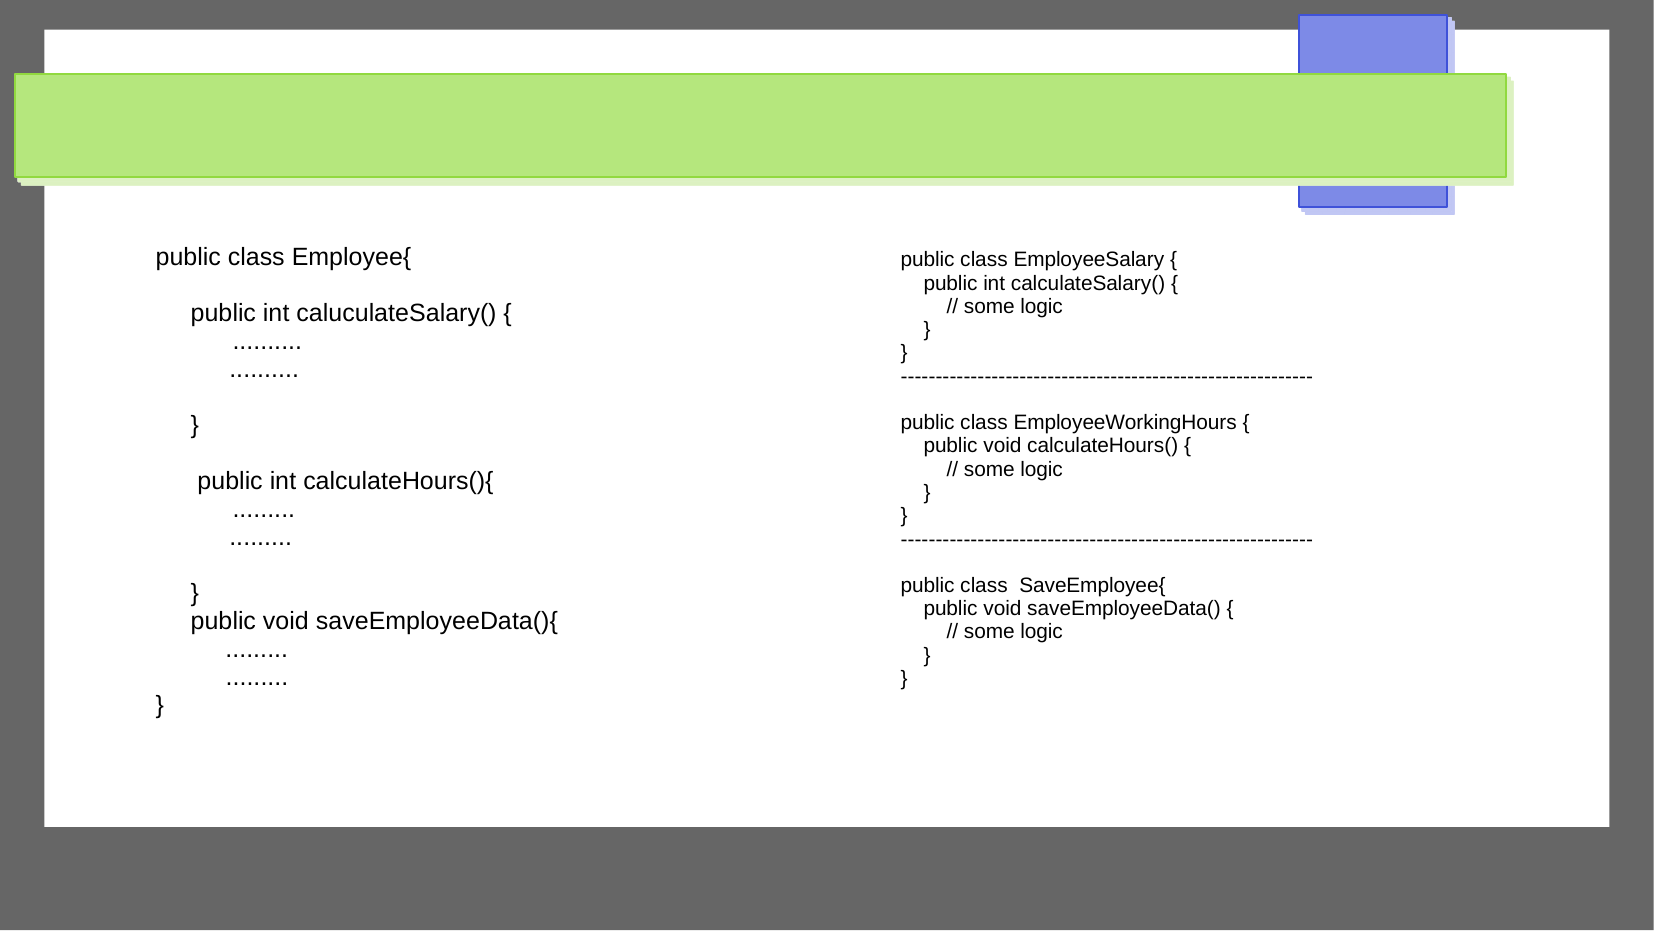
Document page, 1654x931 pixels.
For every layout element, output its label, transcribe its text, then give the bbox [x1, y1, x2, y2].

text_box public class EmployeeSalary { public int calculateSalary() { // some logic } } ----------------------------------------------------------- public class EmployeeWorkingHours { public void calculateHours() { // some logic } } ----------------------------------------------------------- public class SaveEmployee{ public void saveEmployeeData() { // some logic } } [885, 240, 1506, 827]
text_box public class Employee{ public int caluculateSalary() { .......... .......... } public int calculateHours(){ ......... ......... } public void saveEmployeeData(){ ......... ......... } [140, 235, 739, 739]
